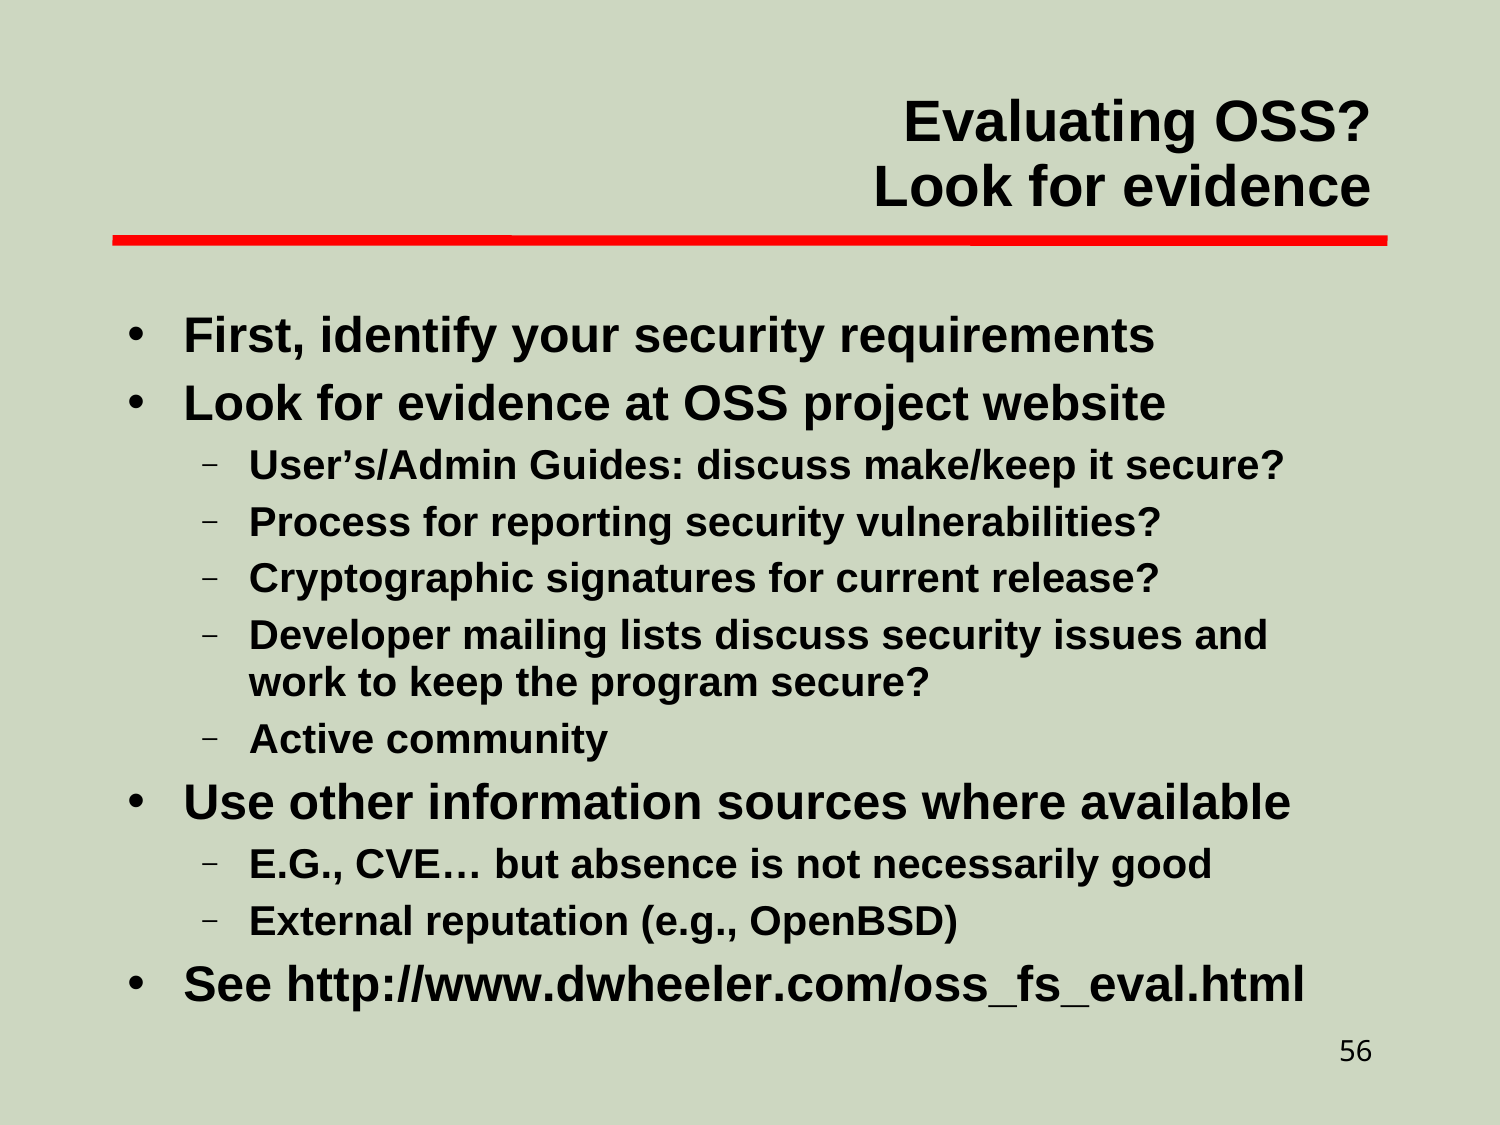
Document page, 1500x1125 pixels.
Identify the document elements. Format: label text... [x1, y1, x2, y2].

list First, identify your security requirements Look for evidence at OSS project website User’s/Admin Guides: discuss make/keep it secure? Process for reporting security vulnerabilities? Cryptographic signatures for current release? Developer mailing lists discuss security issues and work to keep the program secure? Active community Use other information sources where available E.G., CVE… but absence is not necessarily good External reputation (e.g., OpenBSD) See http://www.dwheeler.com/oss_fs_eval.html [112, 299, 1388, 1021]
title Evaluating OSS? Look for evidence [337, 81, 1388, 228]
